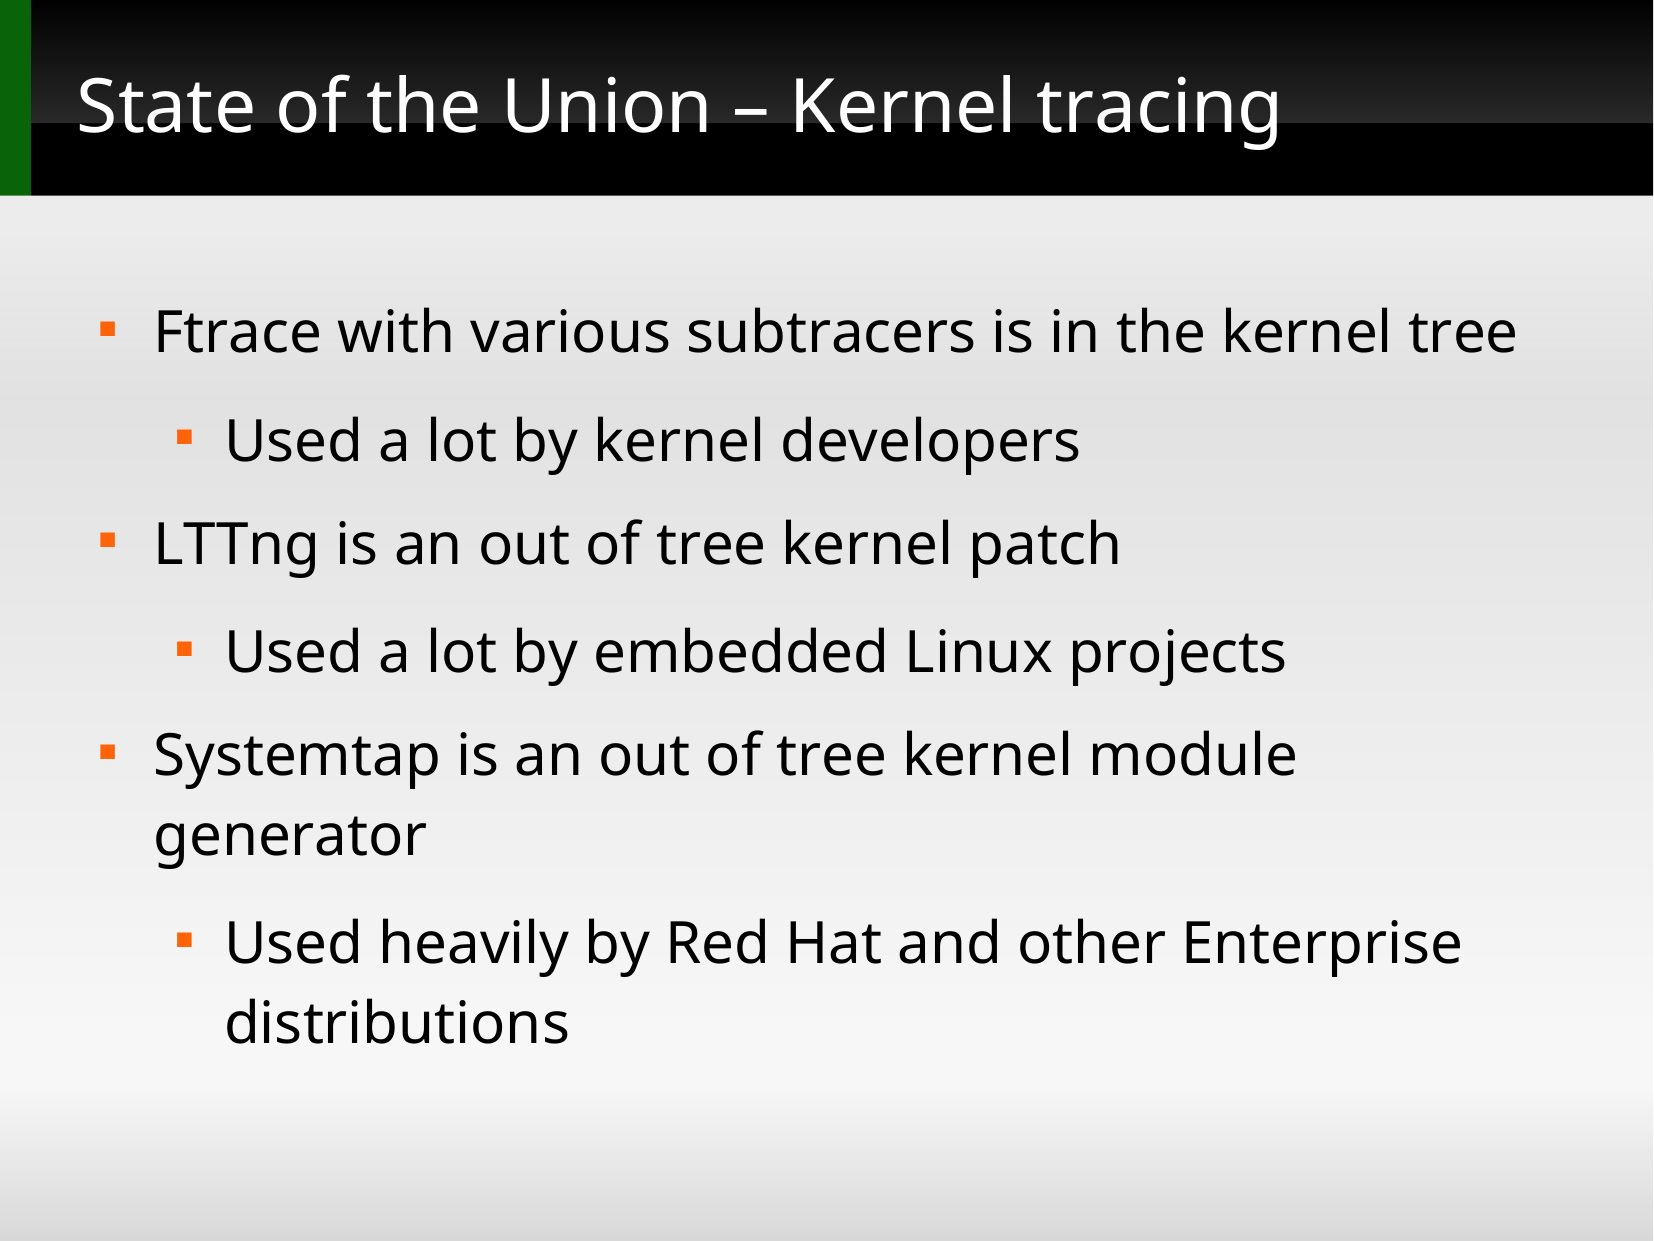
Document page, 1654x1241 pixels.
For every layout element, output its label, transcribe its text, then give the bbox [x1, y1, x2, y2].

picture [0, 0, 1654, 1241]
title State of the Union – Kernel tracing [76, 0, 1565, 208]
list Ftrace with various subtracers is in the kernel tree Used a lot by kernel developers LTTng is an out of tree kernel patch Used a lot by embedded Linux projects Systemtap is an out of tree kernel module generator Used heavily by Red Hat and other Enterprise distributions [82, 290, 1571, 1095]
